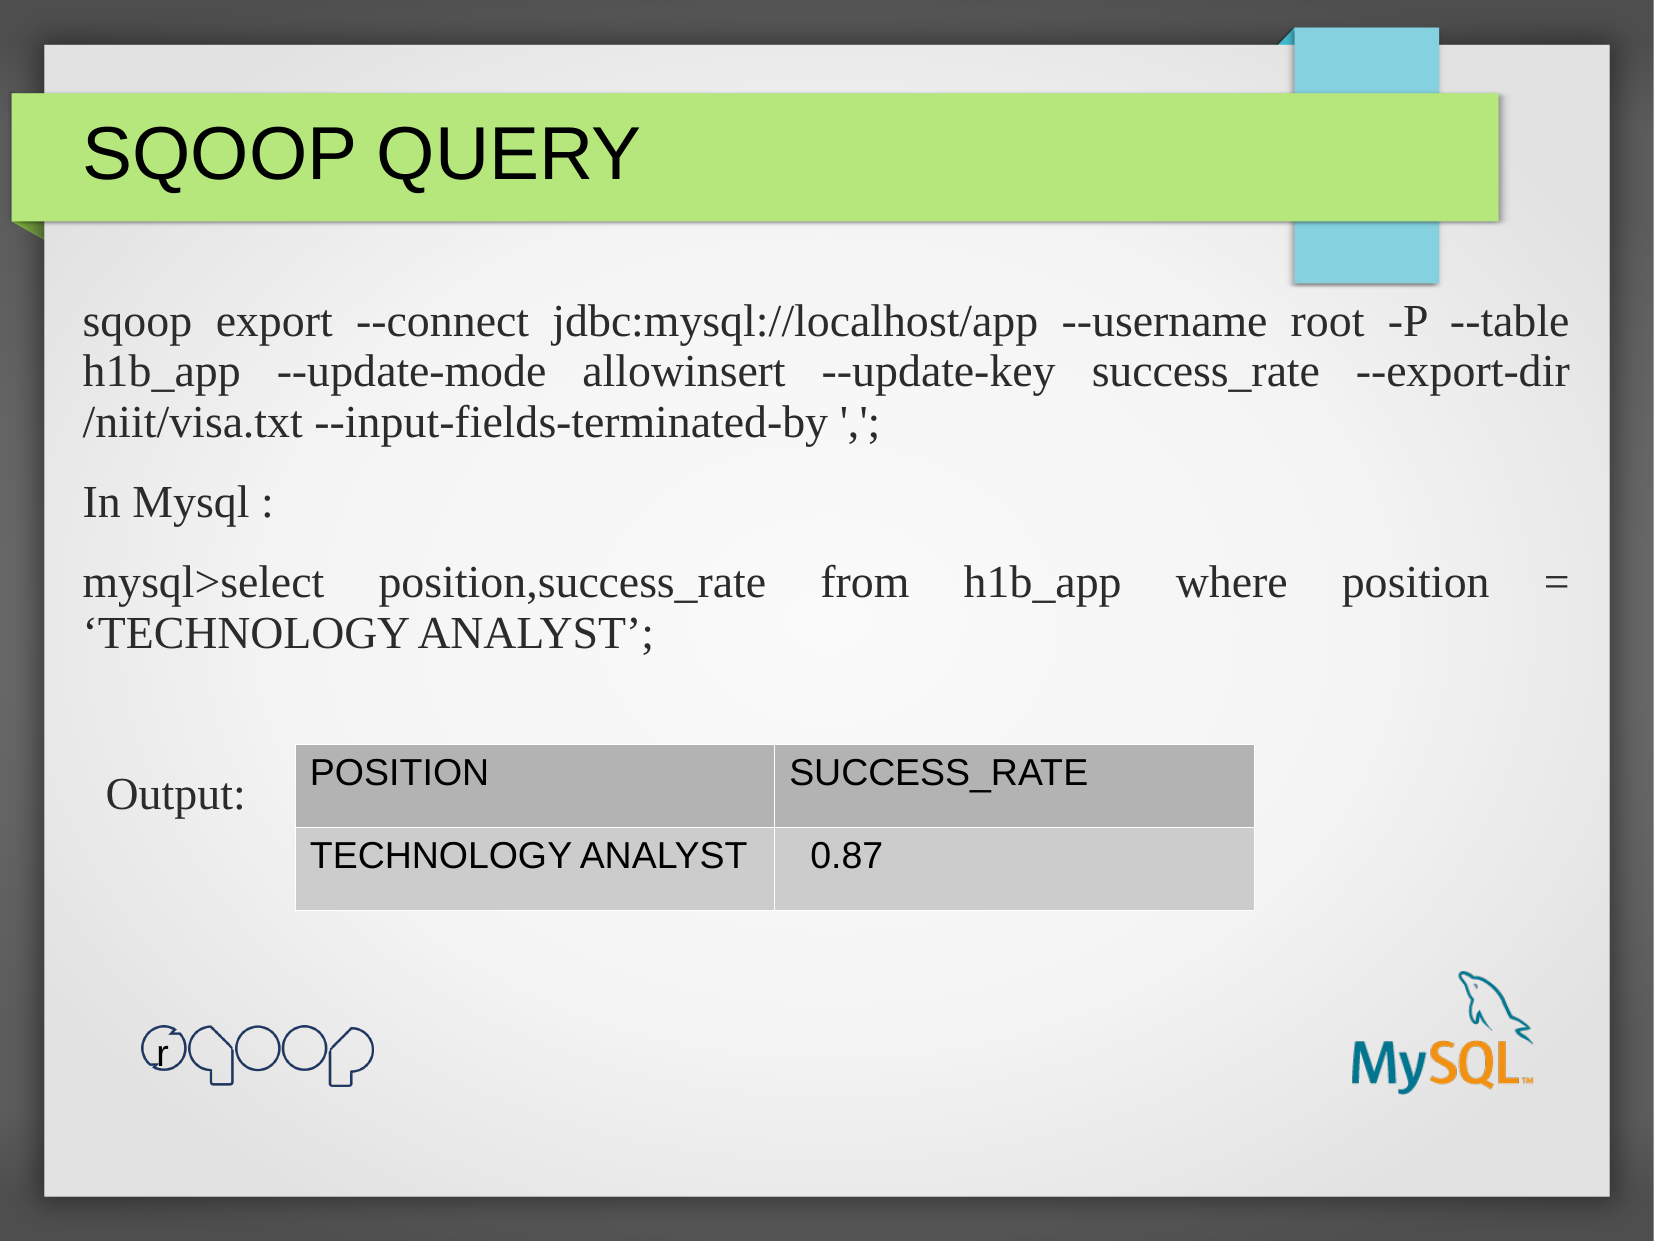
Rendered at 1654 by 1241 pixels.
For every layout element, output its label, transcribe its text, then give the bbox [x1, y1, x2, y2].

table_cell 0.87 [775, 828, 1254, 910]
list sqoop export --connect jdbc:mysql://localhost/app --username root -P --table h1b_app --update-mode allowinsert --update-key success_rate --export-dir /niit/visa.txt --input-fields-terminated-by ','; In Mysql : mysql>select position,success_rate from h1b_app where position = ‘TECHNOLOGY ANALYST’; Output: [82, 295, 1571, 1015]
table_cell TECHNOLOGY ANALYST [296, 828, 774, 910]
table_header SUCCESS_RATE [775, 745, 1254, 827]
picture [0, 0, 1654, 1241]
table_header POSITION [296, 745, 774, 827]
title SQOOP QUERY [82, 94, 1264, 213]
